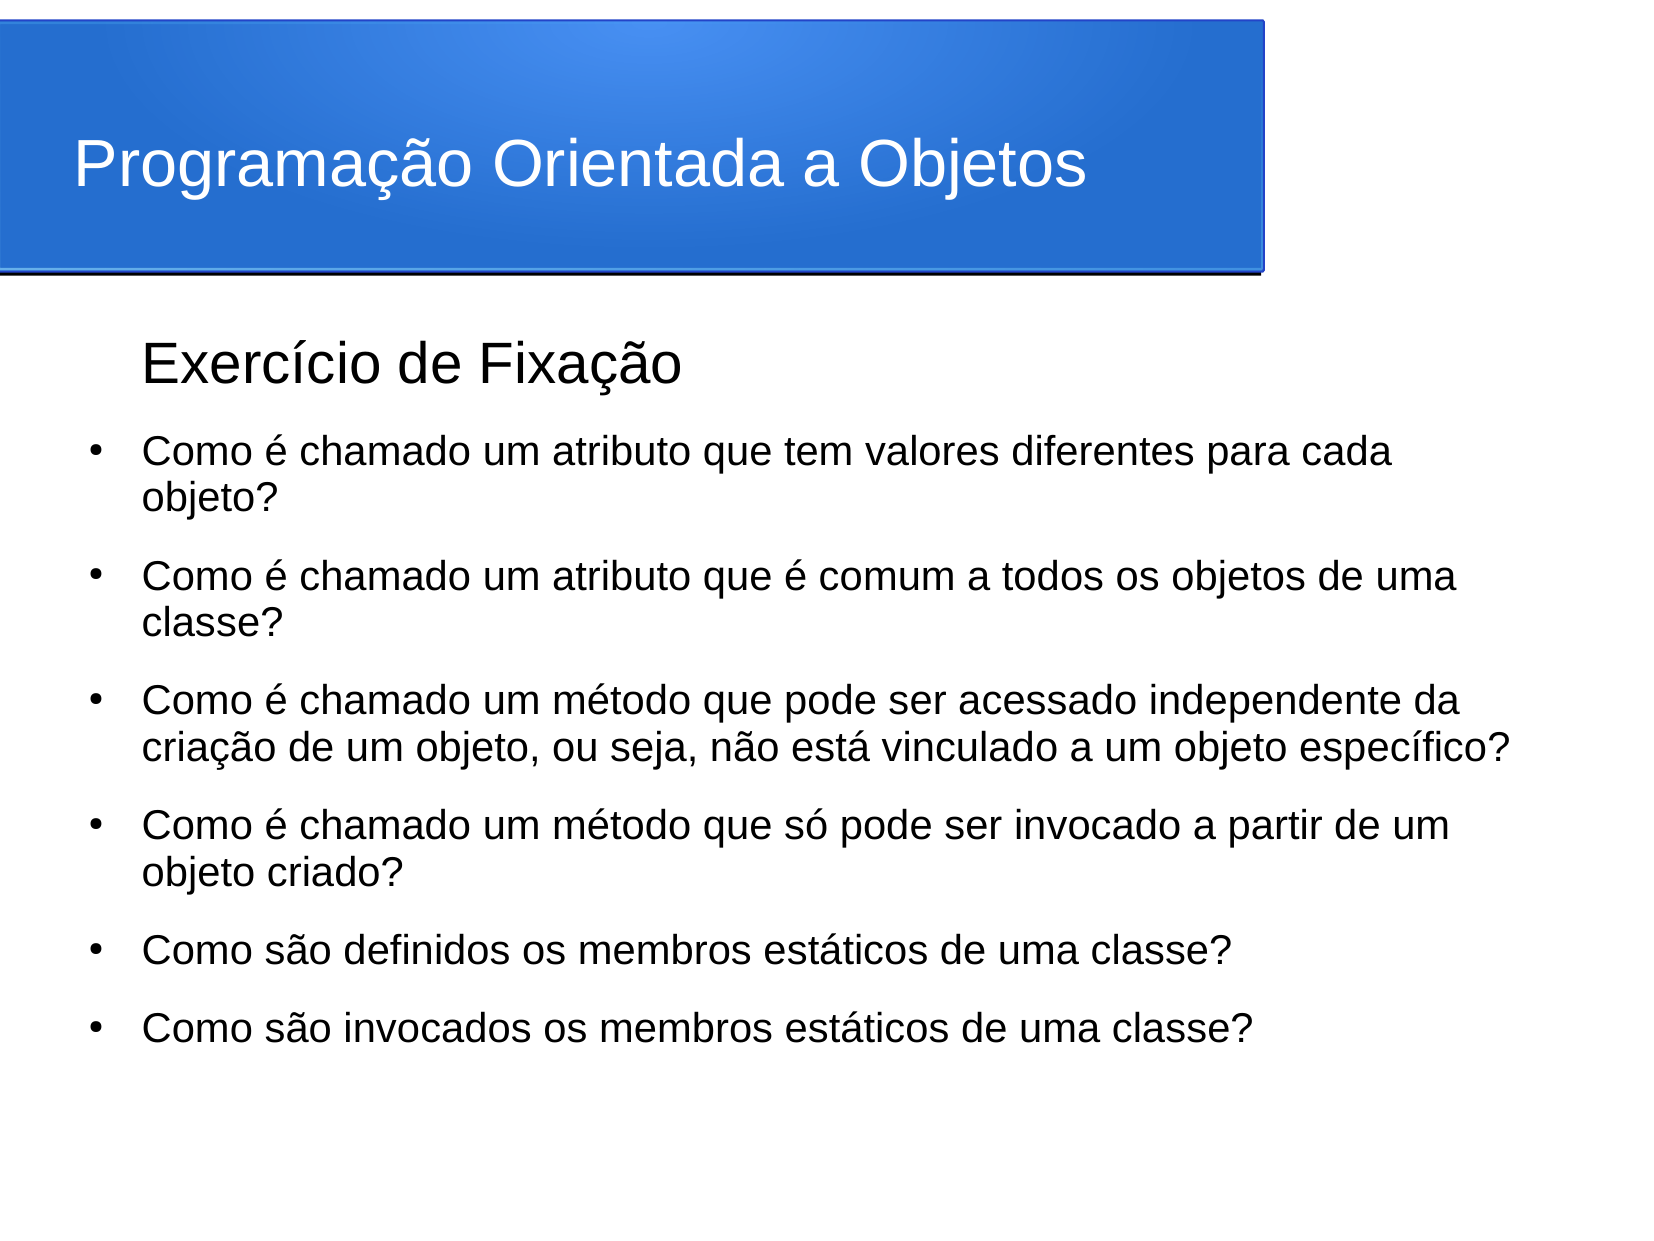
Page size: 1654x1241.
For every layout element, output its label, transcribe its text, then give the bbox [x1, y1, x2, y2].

list Exercício de Fixação Como é chamado um atributo que tem valores diferentes para cada objeto? Como é chamado um atributo que é comum a todos os objetos de uma classe? Como é chamado um método que pode ser acessado independente da criação de um objeto, ou seja, não está vinculado a um objeto específico? Como é chamado um método que só pode ser invocado a partir de um objeto criado? Como são definidos os membros estáticos de uma classe? Como são invocados os membros estáticos de uma classe? [70, 330, 1536, 1169]
text_box Programação Orientada a Objetos [73, 125, 1123, 201]
